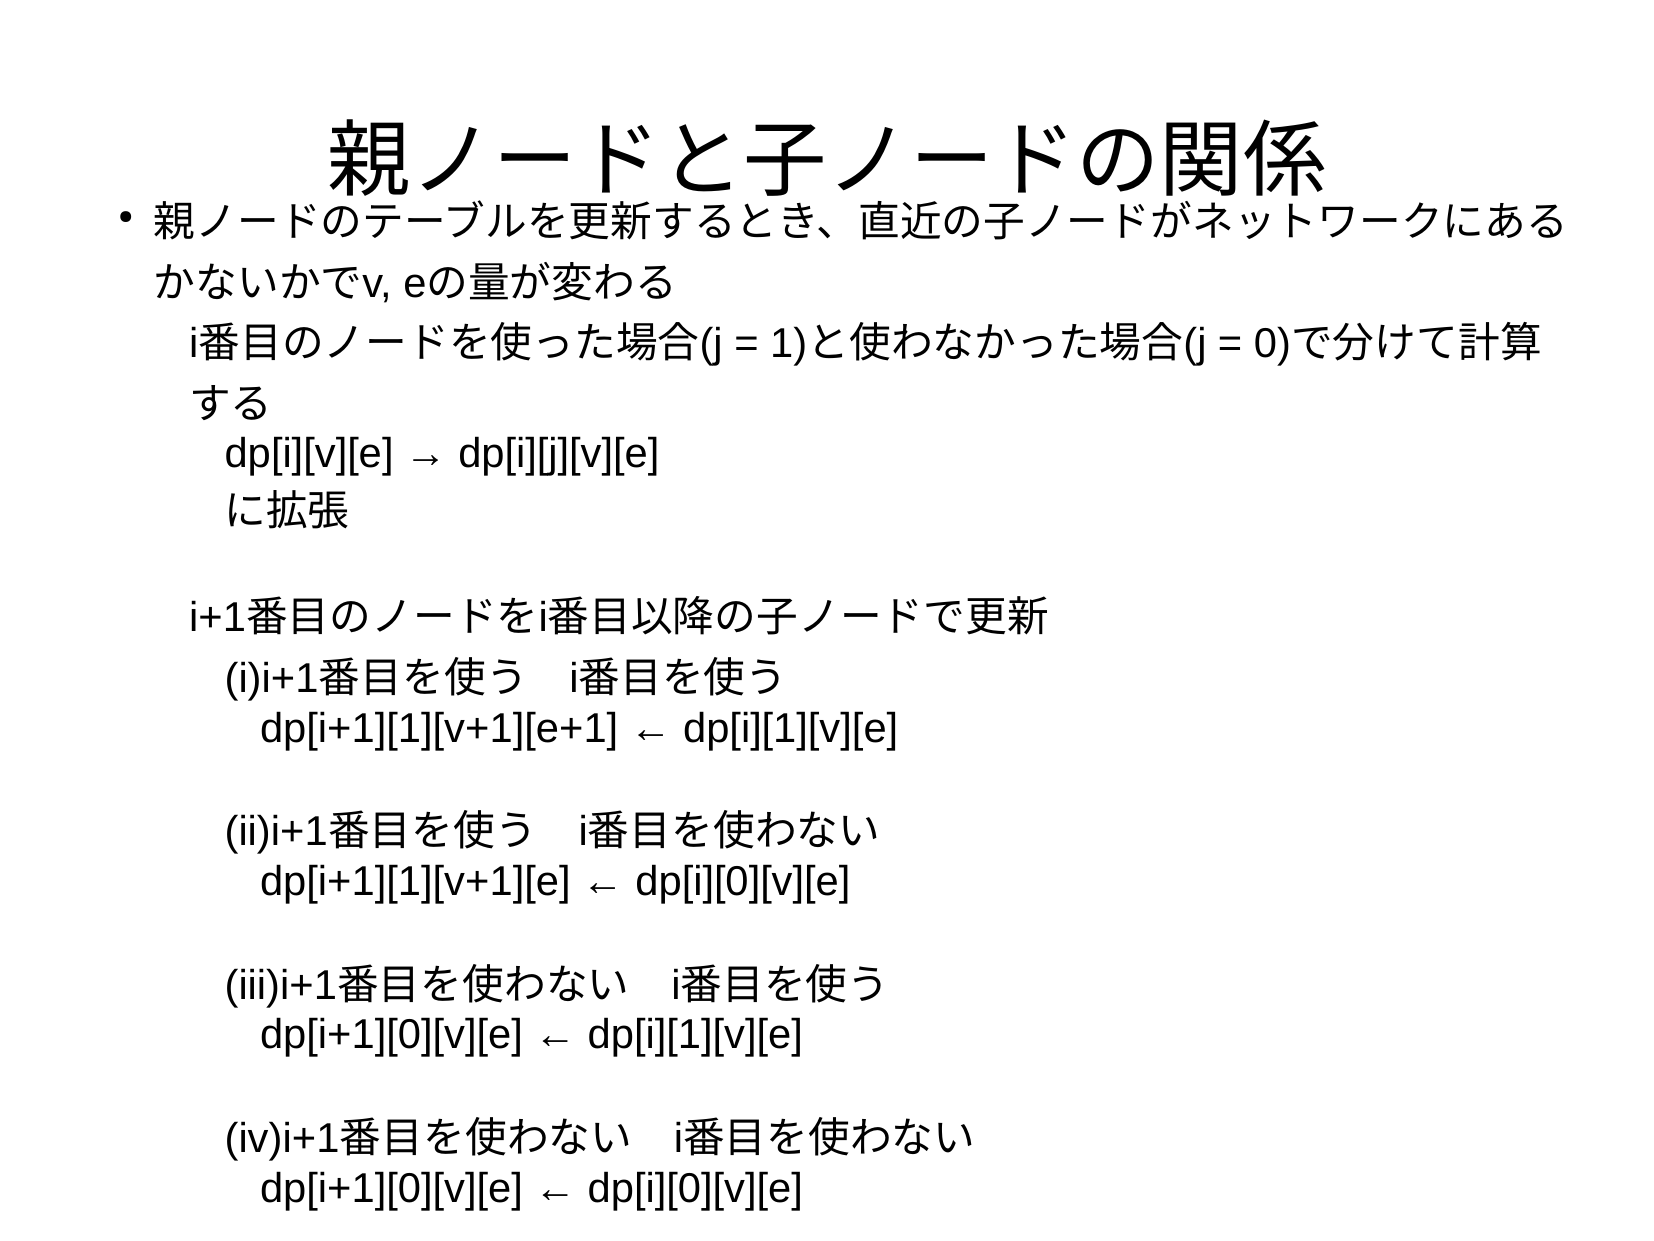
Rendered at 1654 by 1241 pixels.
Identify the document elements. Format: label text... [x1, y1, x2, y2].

text_box 親ノードのテーブルを更新するとき、直近の子ノードがネットワークにあるかないかでv, eの量が変わる i番目のノードを使った場合(j = 1)と使わなかった場合(j = 0)で分けて計算する dp[i][v][e] → dp[i][j][v][e] に拡張 i+1番目のノードをi番目以降の子ノードで更新 (i)i+1番目を使う i番目を使う dp[i+1][1][v+1][e+1] ← dp[i][1][v][e] (ii)i+1番目を使う i番目を使わない dp[i+1][1][v+1][e] ← dp[i][0][v][e] (iii)i+1番目を使わない i番目を使う dp[i+1][0][v][e] ← dp[i][1][v][e] (iv)i+1番目を使わない i番目を使わない dp[i+1][0][v][e] ← dp[i][0][v][e] [82, 290, 1572, 1109]
title 親ノードと子ノードの関係 [82, 49, 1572, 257]
